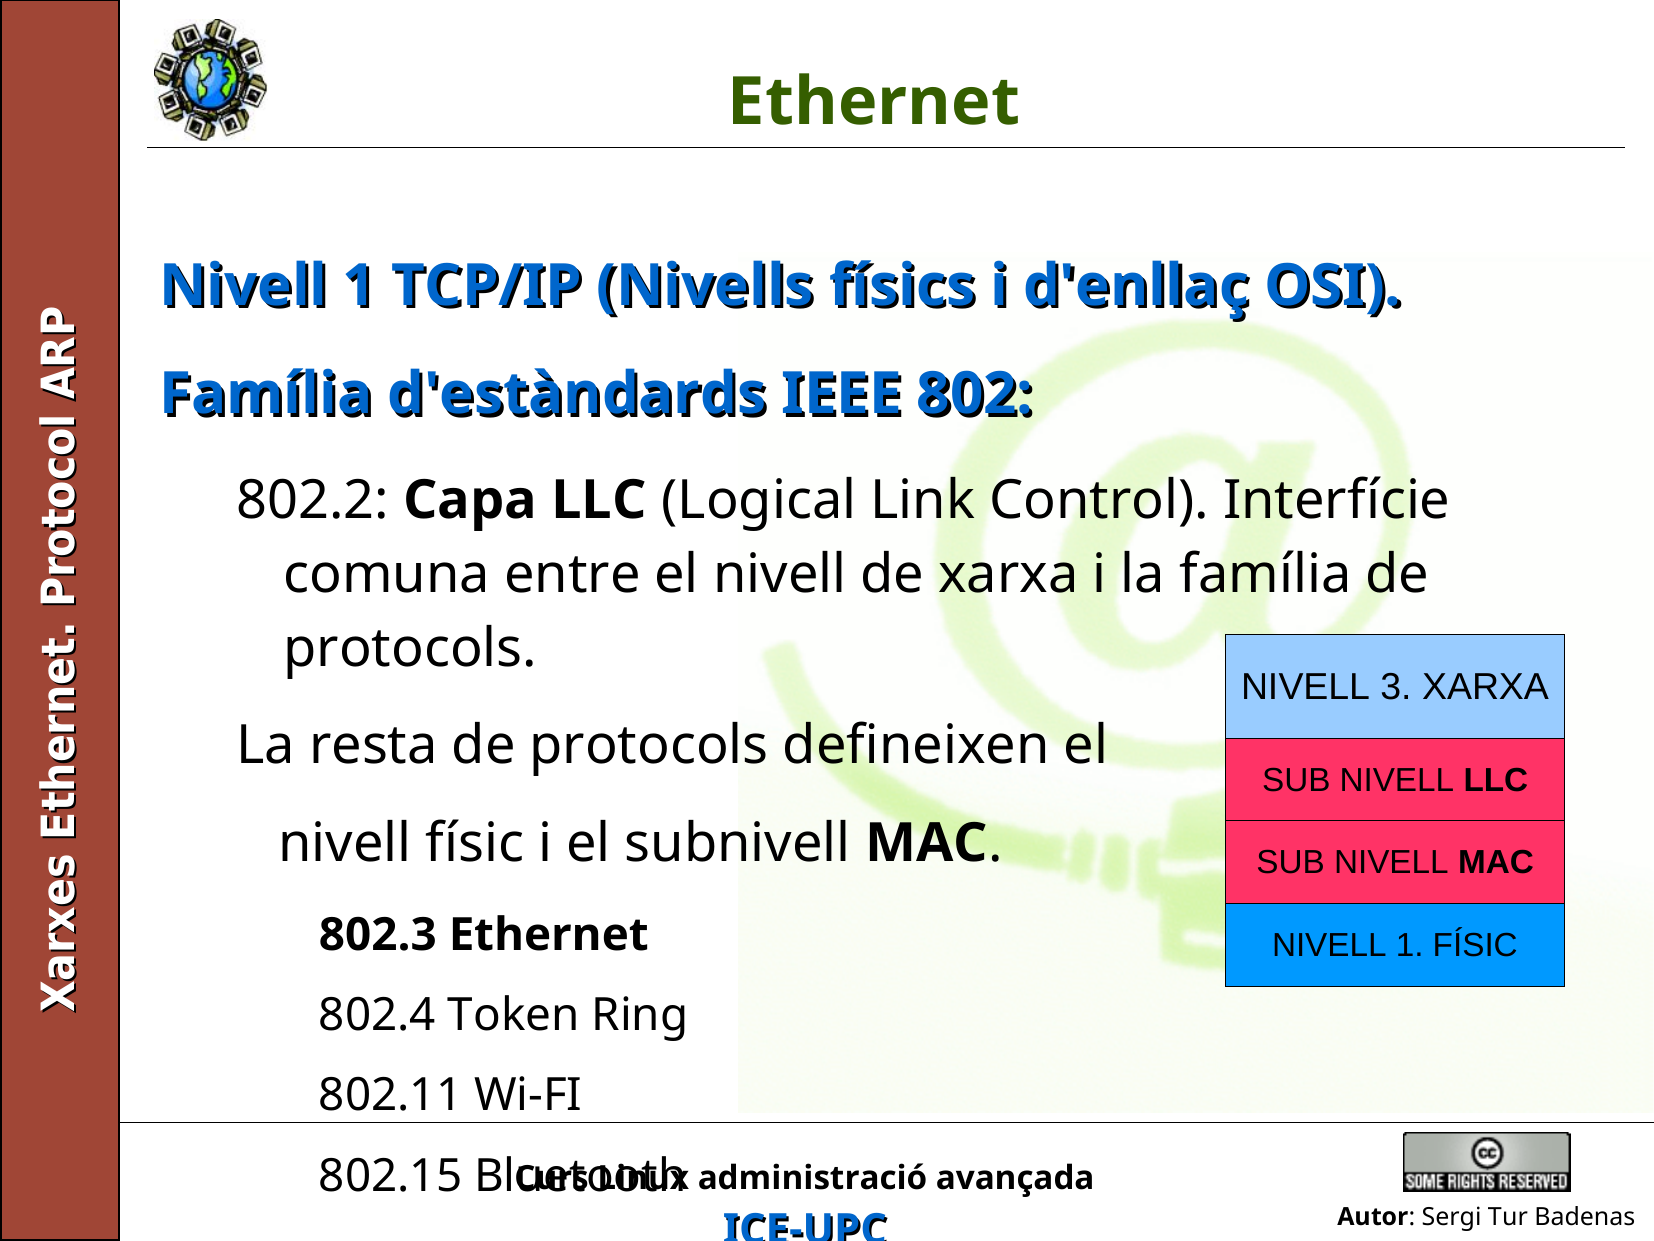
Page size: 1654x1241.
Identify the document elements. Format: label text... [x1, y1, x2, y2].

picture [1403, 1132, 1571, 1192]
picture [154, 19, 268, 49]
text_box NIVELL 1. FÍSIC [1225, 903, 1565, 987]
text_box SUB NIVELL LLC [1225, 738, 1565, 820]
picture [738, 252, 1654, 1113]
text_box SUB NIVELL MAC [1225, 820, 1565, 903]
list Nivell 1 TCP/IP (Nivells físics i d'enllaç OSI). Família d'estàndards IEEE 802: 802.2: Capa LLC (Logical Link Control). Interfície comuna entre el nivell de xarxa i la família de protocols. La resta de protocols defineixen el nivell físic i el subnivell MAC. 802.3 Ethernet 802.4 Token Ring 802.11 Wi-FI 802.15 Bluetooth [141, 242, 1630, 1078]
title Ethernet [129, 49, 1619, 148]
text_box NIVELL 3. XARXA [1225, 634, 1565, 738]
